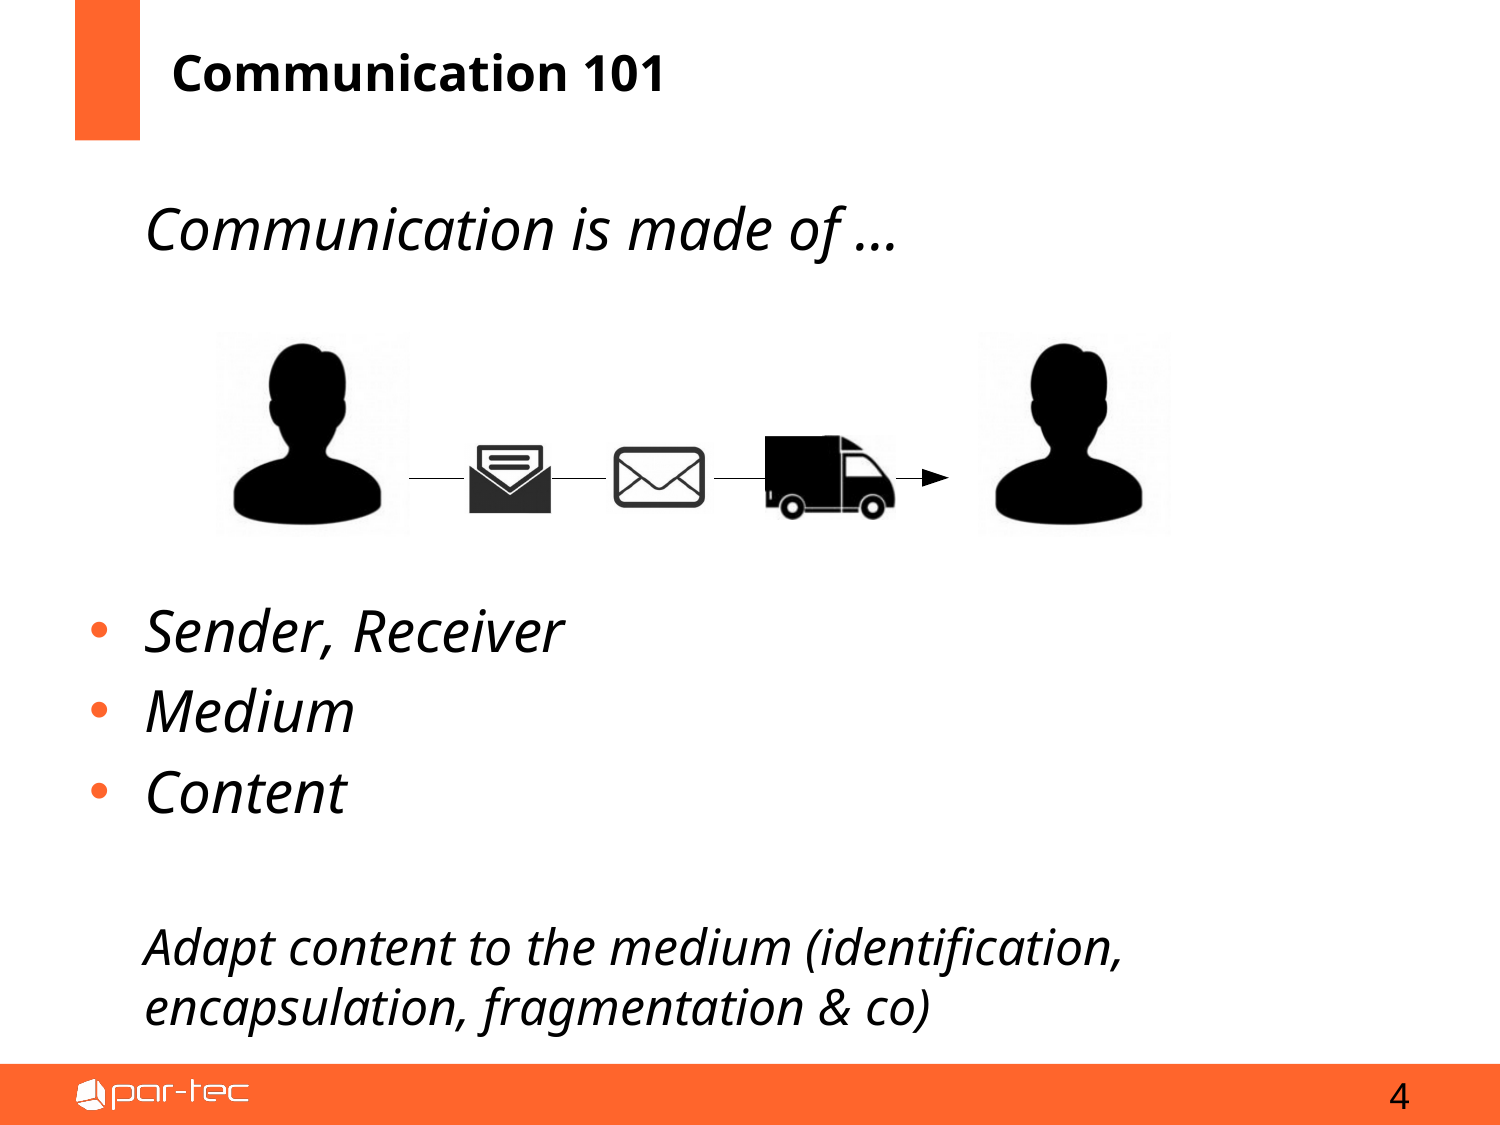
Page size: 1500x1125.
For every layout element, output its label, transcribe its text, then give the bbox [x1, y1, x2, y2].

text_box Communication 101 [171, 0, 1424, 143]
picture [606, 442, 714, 514]
picture [464, 443, 552, 514]
picture [216, 332, 410, 537]
text_box Communication is made of ... Sender, Receiver Medium Content Adapt content to the medium (identification, encapsulation, fragmentation & co) [74, 184, 1425, 1030]
picture [75, 1077, 250, 1116]
picture [978, 332, 1171, 537]
picture [765, 435, 896, 520]
